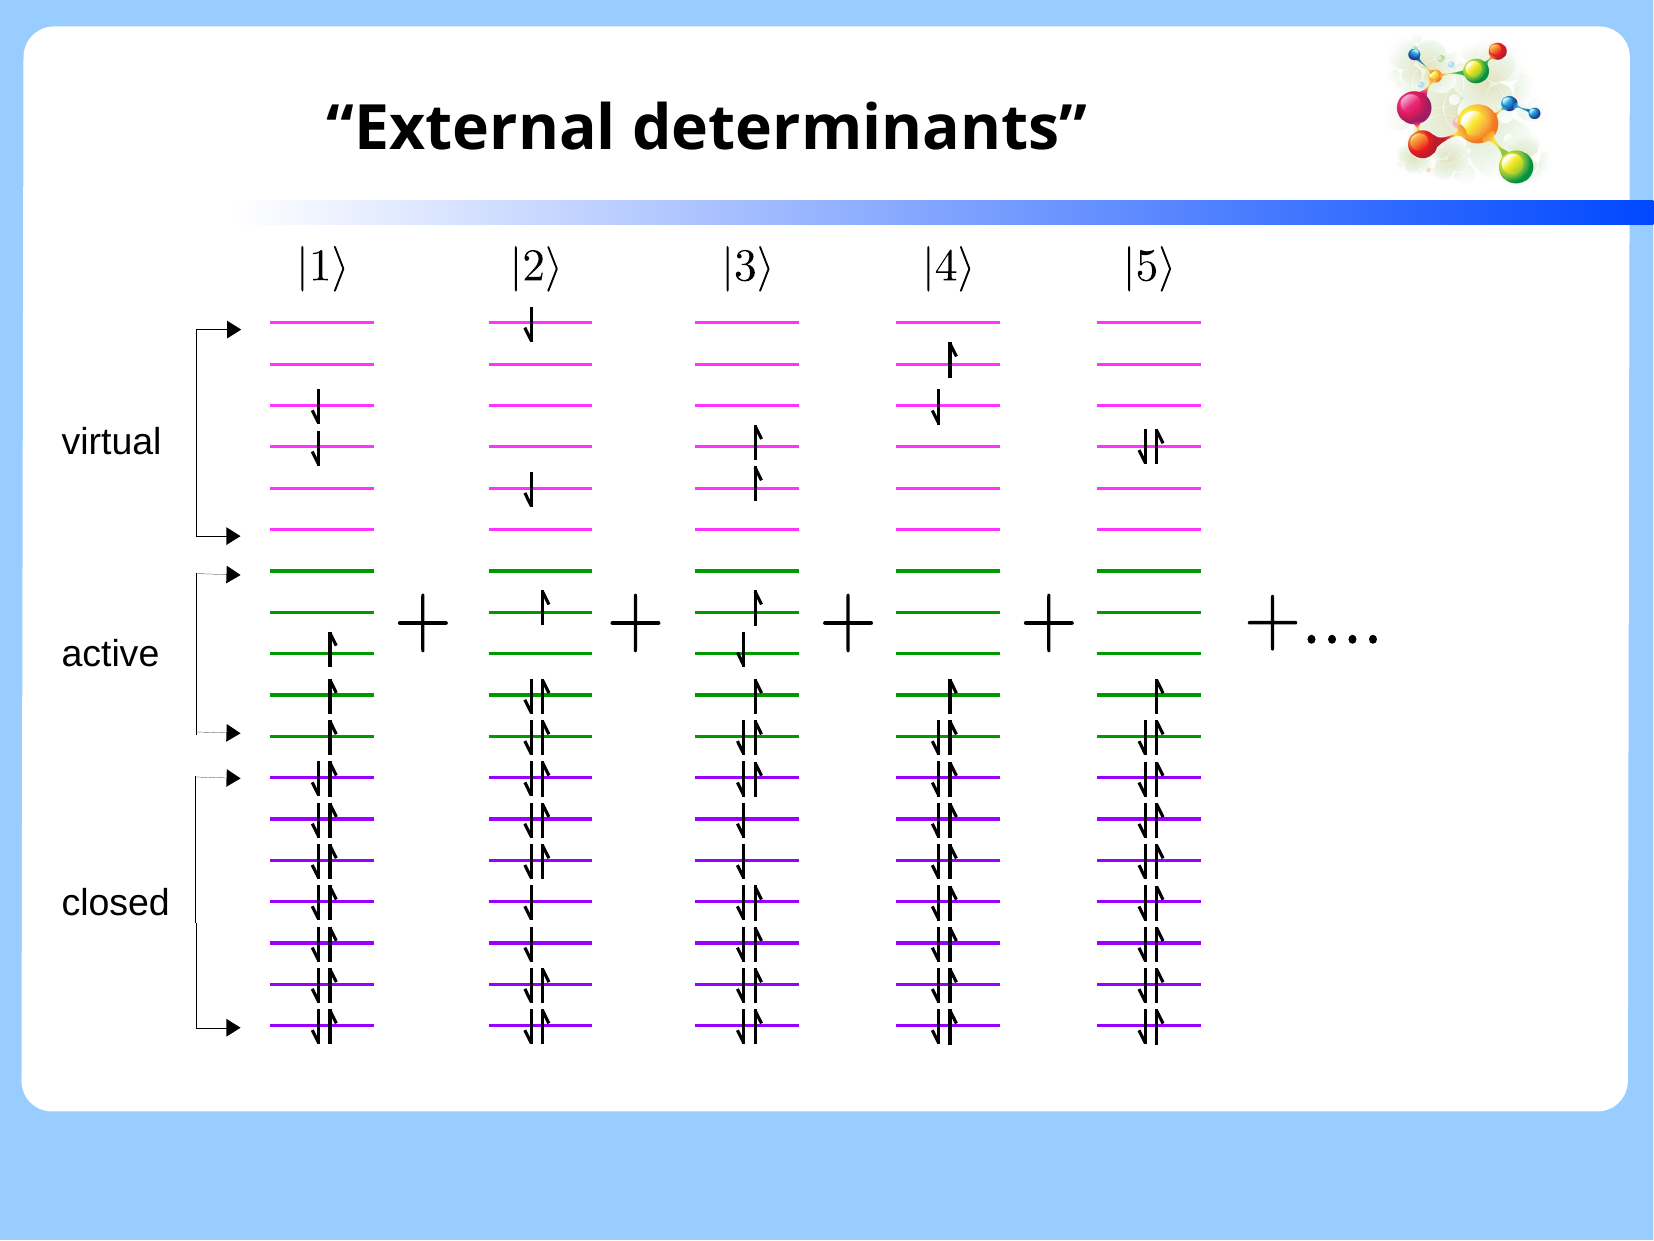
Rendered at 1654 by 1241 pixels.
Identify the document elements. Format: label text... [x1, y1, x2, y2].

text_box [393, 593, 452, 653]
text_box [922, 246, 976, 292]
text_box [1243, 594, 1384, 651]
text_box virtual [46, 412, 177, 512]
text_box [606, 593, 665, 653]
title “External determinants” [82, 49, 1332, 201]
picture [1382, 29, 1556, 195]
text_box [509, 246, 563, 292]
text_box [1019, 593, 1078, 653]
text_box active [46, 625, 314, 683]
text_box [721, 246, 775, 292]
text_box [296, 245, 350, 292]
text_box [1122, 246, 1177, 292]
text_box [818, 593, 877, 653]
text_box closed [46, 873, 314, 931]
